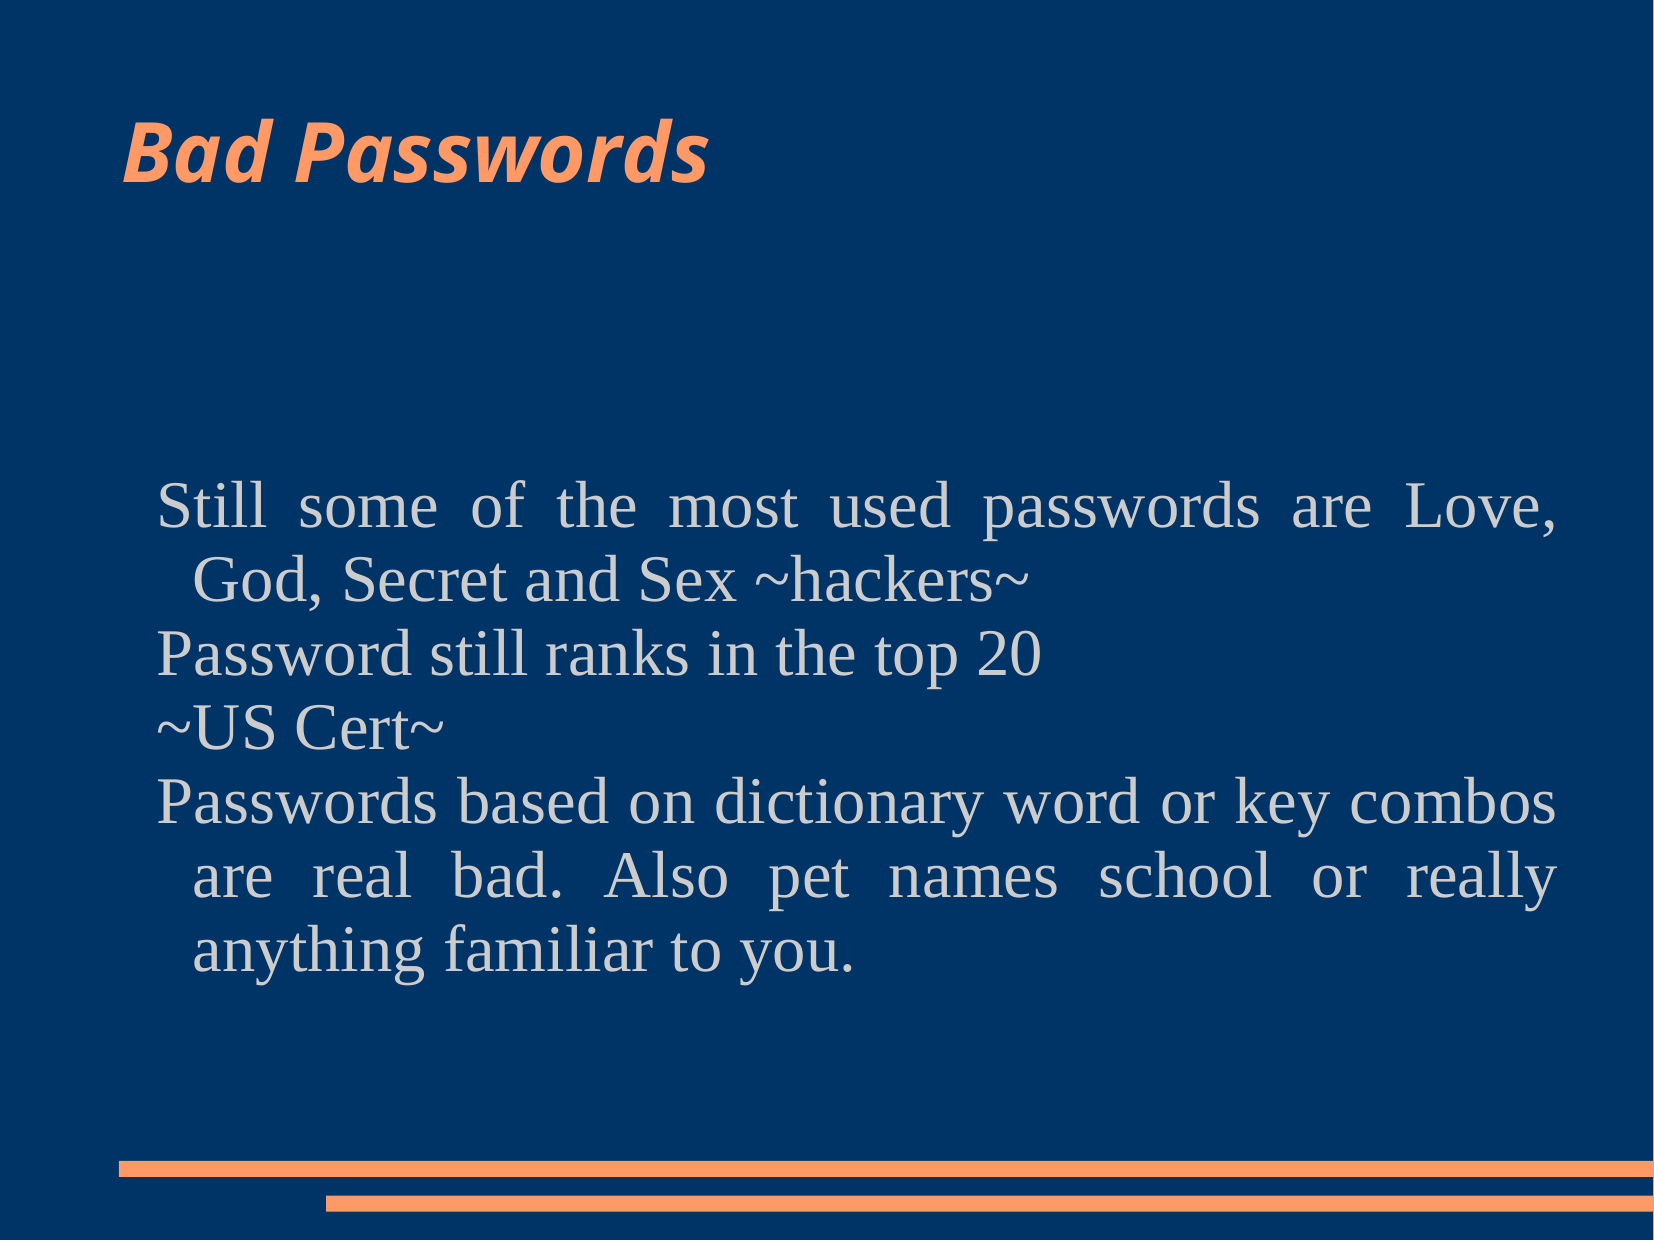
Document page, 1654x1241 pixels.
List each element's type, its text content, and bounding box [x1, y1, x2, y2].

subtitle Still some of the most used passwords are Love, God, Secret and Sex ~hackers~ Password still ranks in the top 20 ~US Cert~ Passwords based on dictionary word or key combos are real bad. Also pet names school or really anything familiar to you. [121, 322, 1561, 1133]
title Bad Passwords [121, 46, 1534, 254]
